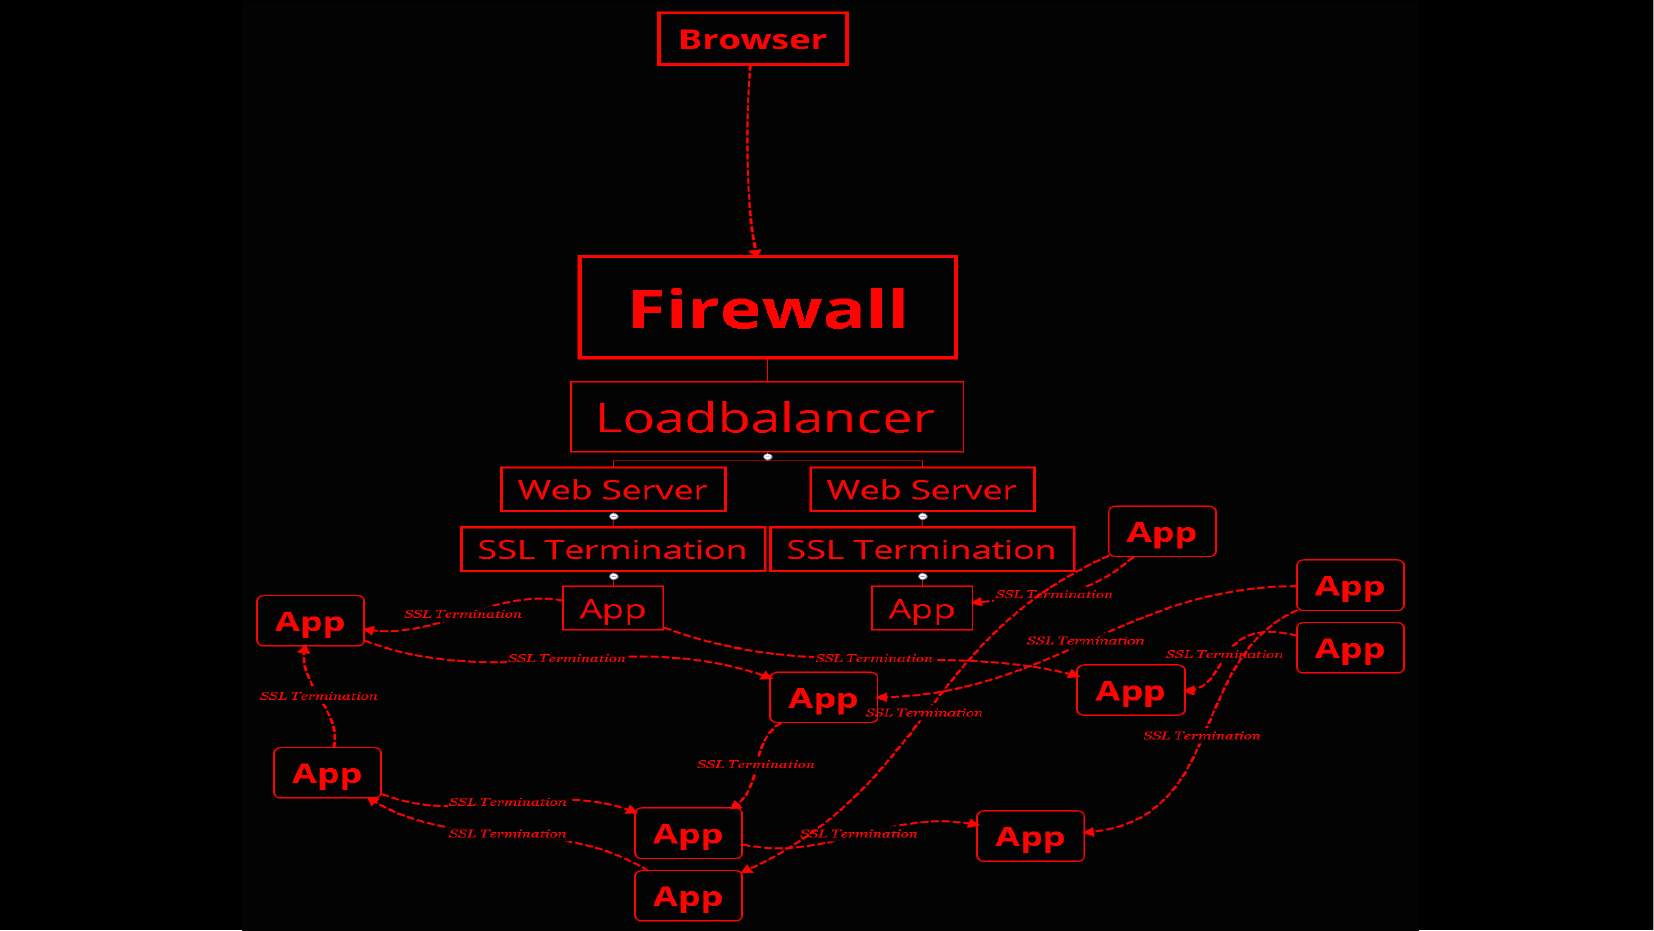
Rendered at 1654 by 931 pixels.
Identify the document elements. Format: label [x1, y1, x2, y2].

picture [242, 1, 1419, 931]
